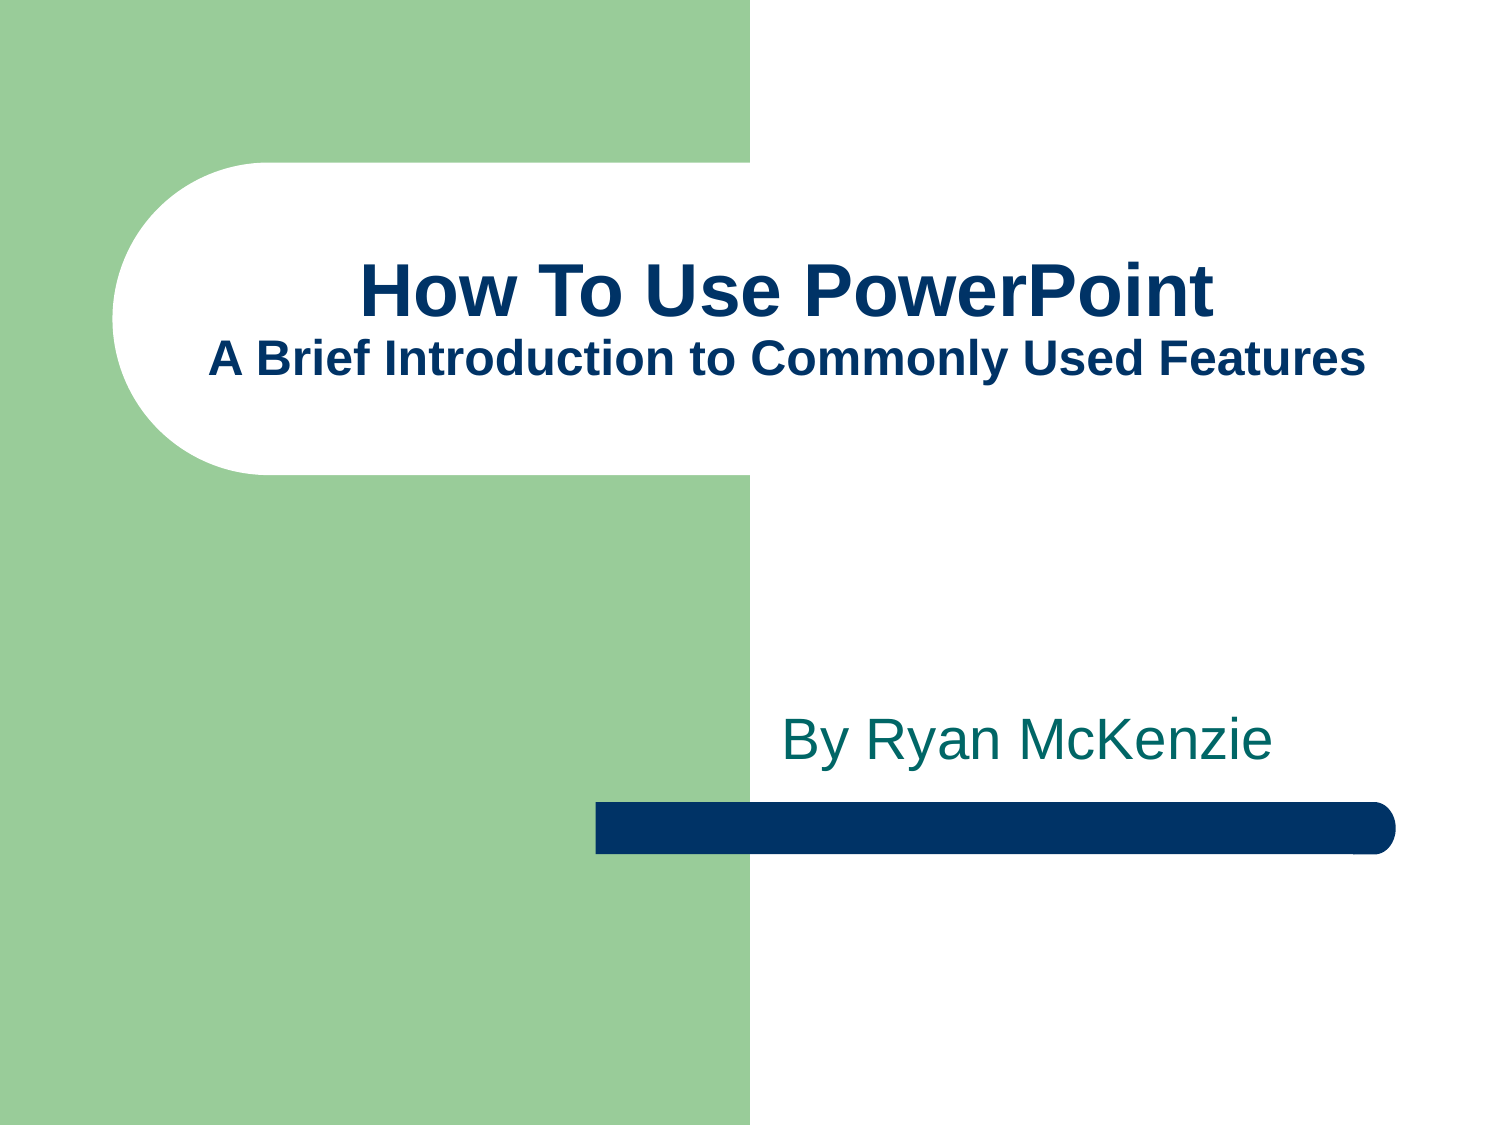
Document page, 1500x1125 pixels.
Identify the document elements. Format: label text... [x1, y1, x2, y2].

title How To Use PowerPoint A Brief Introduction to Commonly Used Features [112, 162, 1463, 476]
subtitle By Ryan McKenzie [766, 480, 1426, 780]
